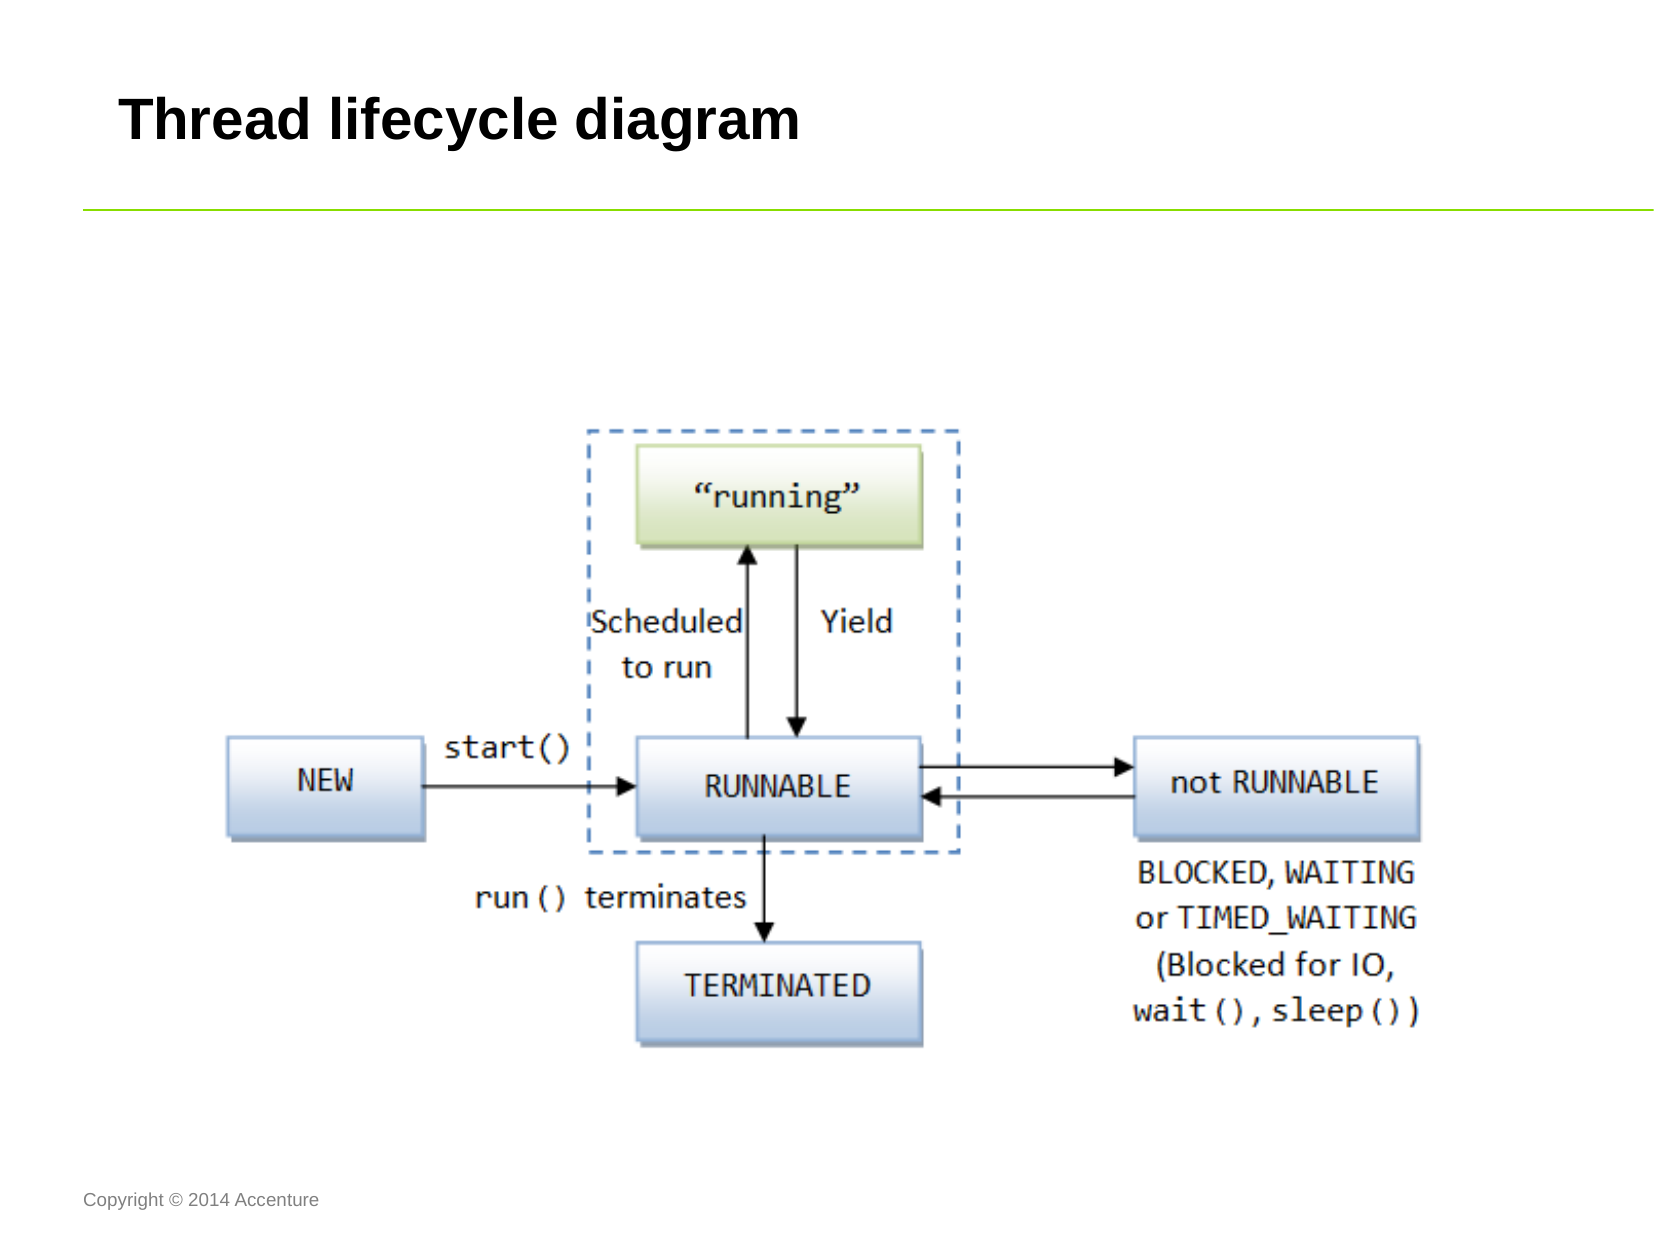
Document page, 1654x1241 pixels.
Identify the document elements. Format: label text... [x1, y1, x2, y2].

picture [197, 401, 1456, 1077]
title Thread lifecycle diagram [82, 64, 1571, 174]
